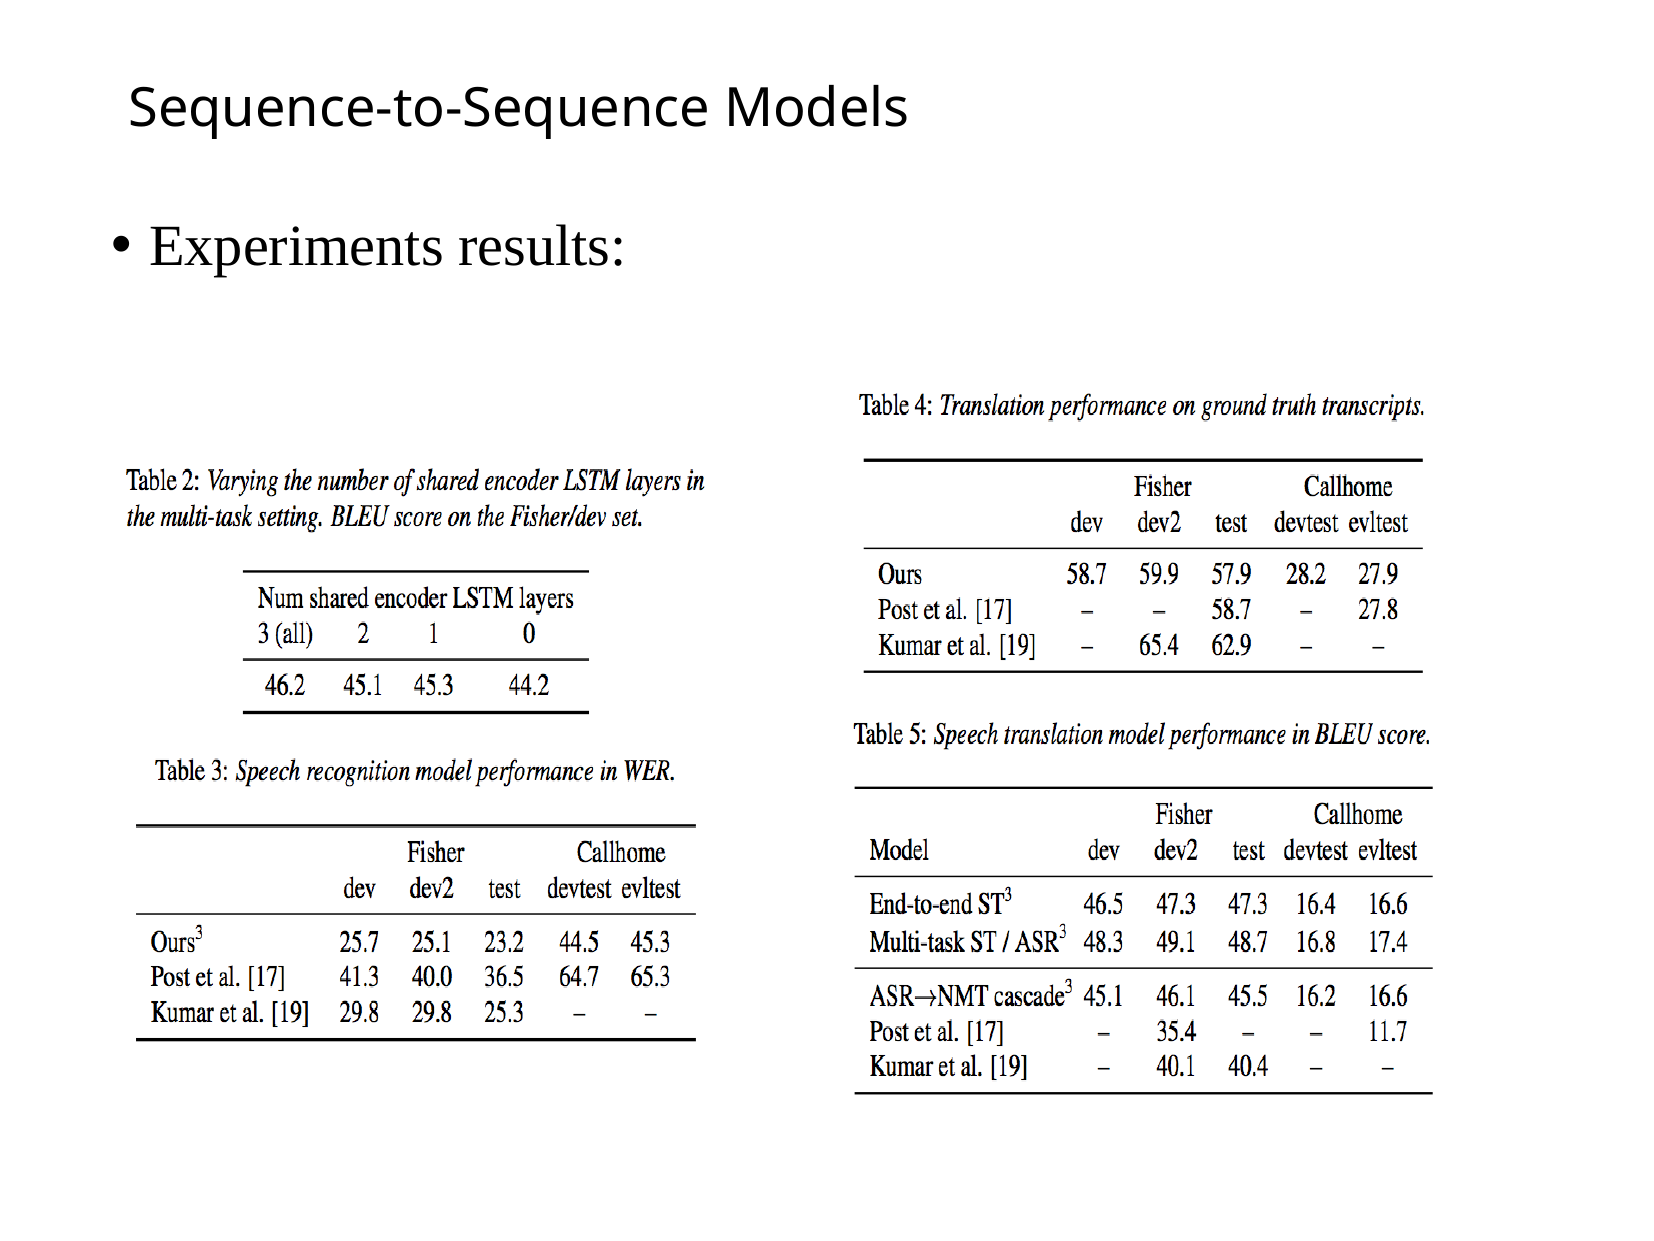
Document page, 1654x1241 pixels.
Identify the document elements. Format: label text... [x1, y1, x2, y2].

list Experiments results: [96, 208, 1523, 1125]
picture [814, 345, 1523, 1143]
picture [113, 425, 731, 1063]
title Sequence-to-Sequence Models [113, 65, 1540, 152]
